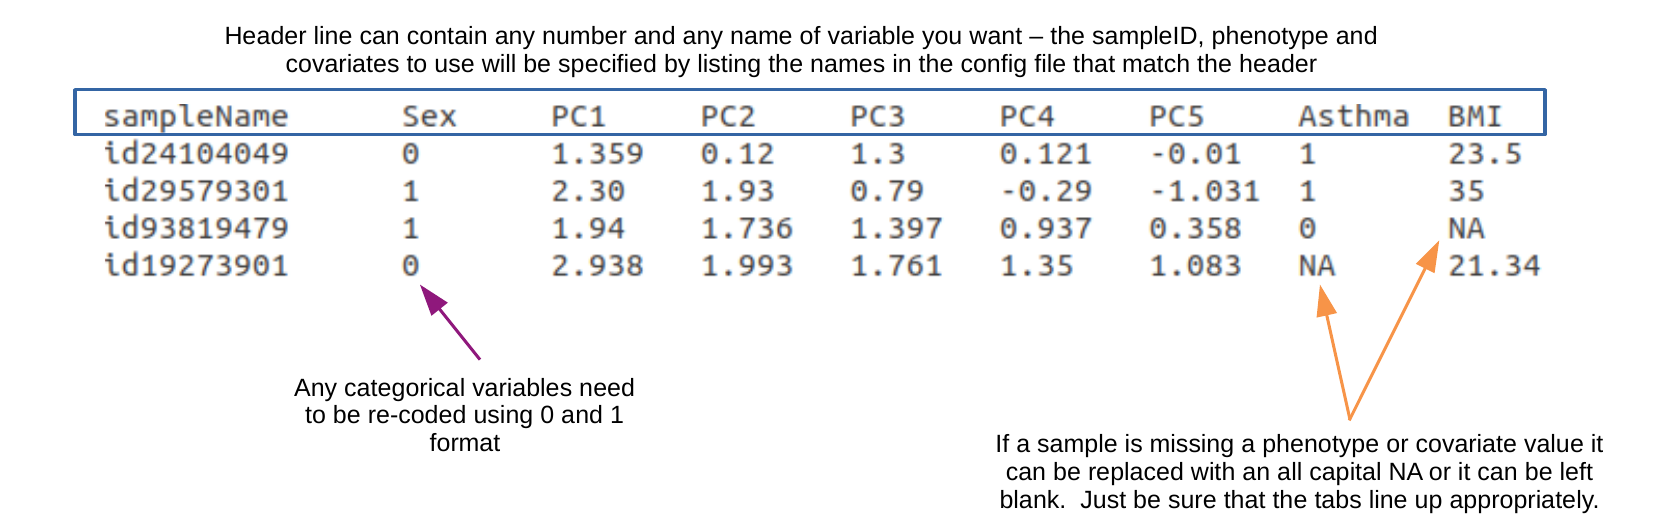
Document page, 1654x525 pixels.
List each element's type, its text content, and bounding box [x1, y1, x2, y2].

text_box Header line can contain any number and any name of variable you want – the sampleID, phenotype and covariates to use will be specified by listing the names in the config file that match the header [165, 14, 1441, 86]
text_box Any categorical variables need to be re-coded using 0 and 1 format [270, 365, 661, 465]
picture [104, 104, 1543, 133]
picture [104, 104, 1571, 285]
text_box If a sample is missing a phenotype or covariate value it can be replaced with an all capital NA or it can be left blank. Just be sure that the tabs line up appropriately. [962, 422, 1638, 522]
